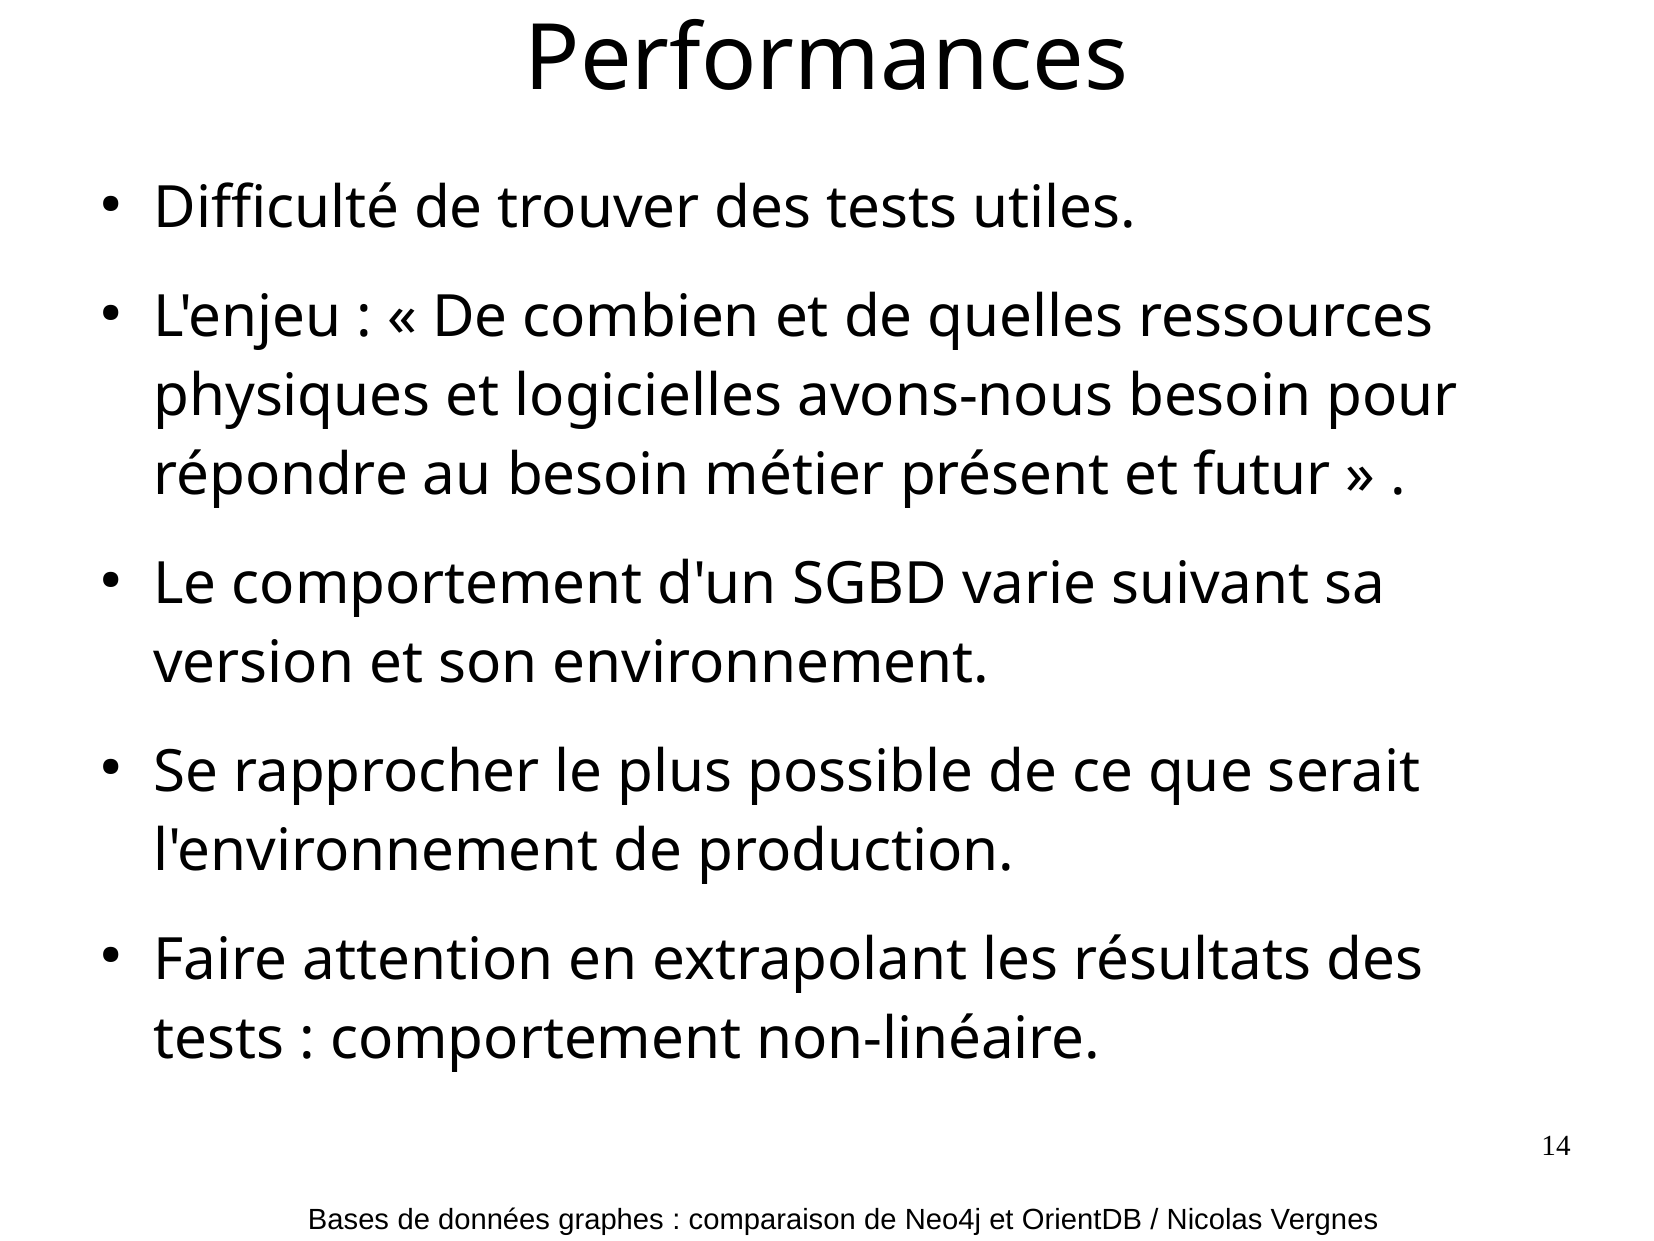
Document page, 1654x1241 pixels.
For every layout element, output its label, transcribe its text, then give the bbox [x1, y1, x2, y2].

list Difficulté de trouver des tests utiles. L'enjeu : « De combien et de quelles ressources physiques et logicielles avons-nous besoin pour répondre au besoin métier présent et futur » . Le comportement d'un SGBD varie suivant sa version et son environnement. Se rapprocher le plus possible de ce que serait l'environnement de production. Faire attention en extrapolant les résultats des tests : comportement non-linéaire. [82, 165, 1571, 1123]
title Performances [82, 0, 1571, 108]
text_box Bases de données graphes : comparaison de Neo4j et OrientDB / Nicolas Vergnes [293, 1195, 1396, 1241]
